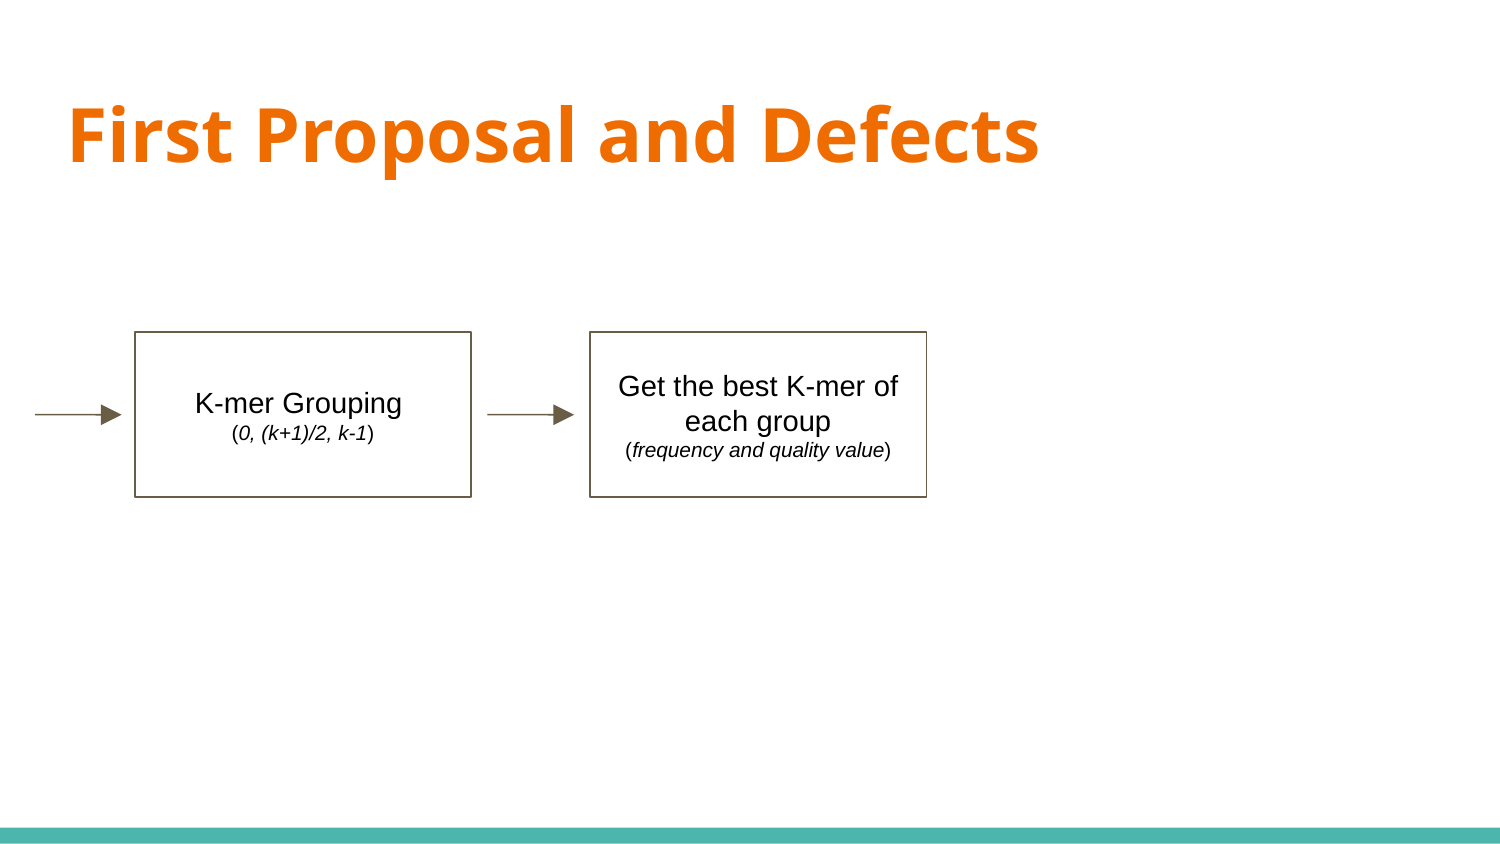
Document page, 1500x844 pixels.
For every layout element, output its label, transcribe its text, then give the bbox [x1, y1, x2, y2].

text_box Get the best K-mer of each group (frequency and quality value) [590, 332, 927, 498]
text_box K-mer Grouping (0, (k+1)/2, k-1) [134, 332, 472, 498]
title First Proposal and Defects [51, 72, 1449, 189]
